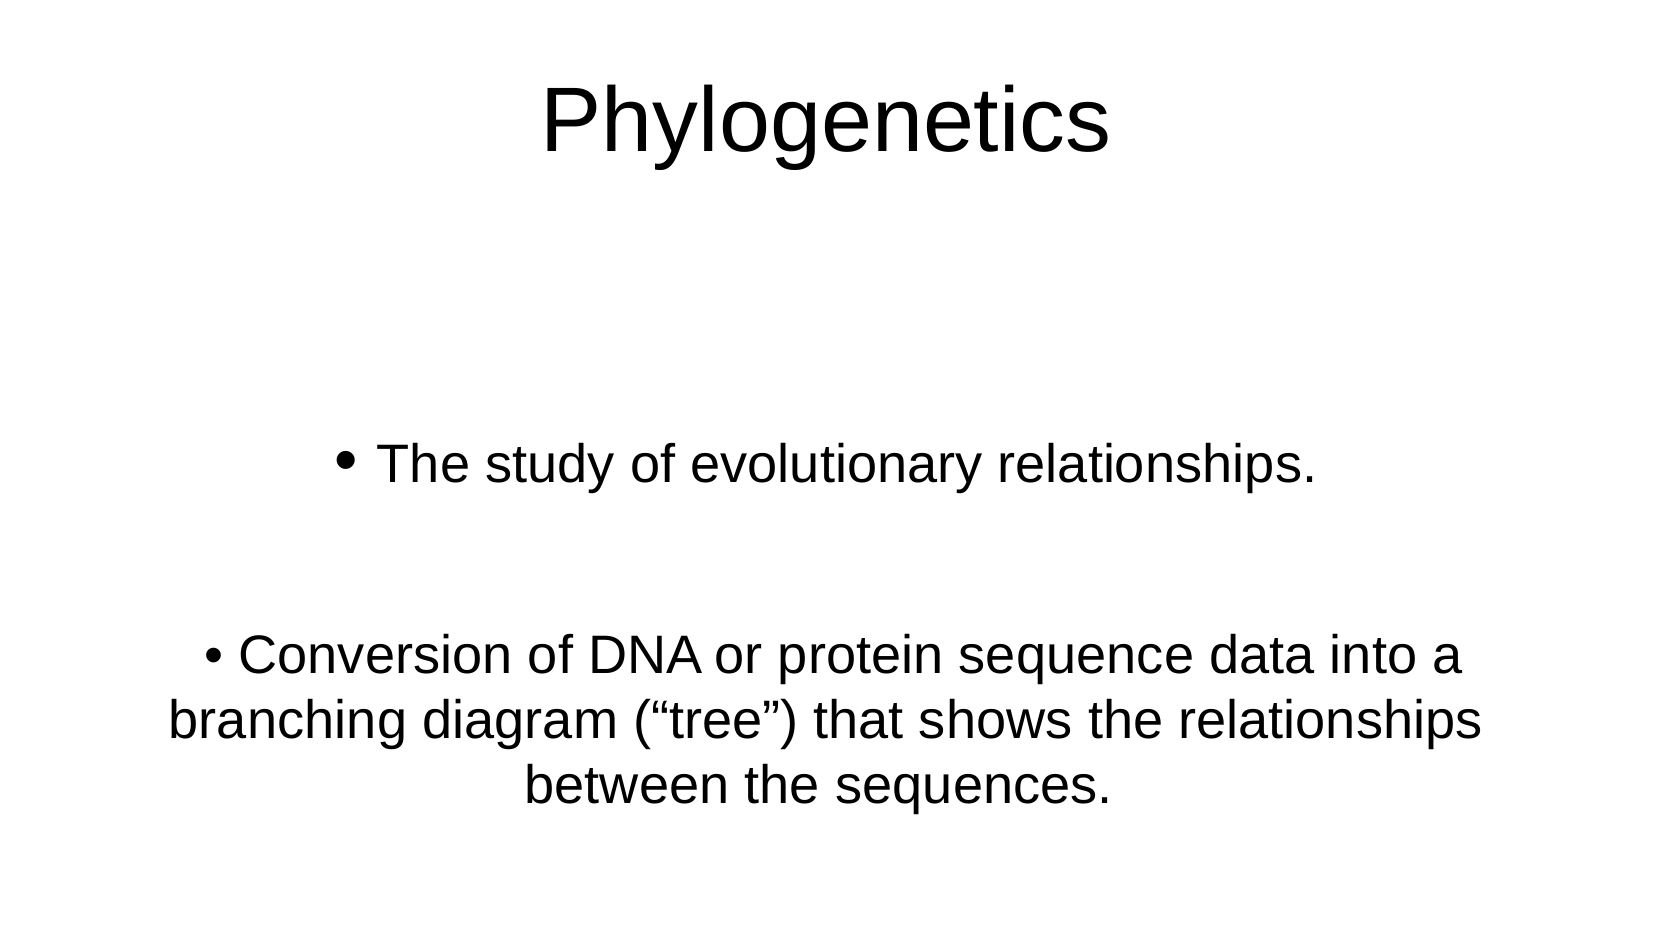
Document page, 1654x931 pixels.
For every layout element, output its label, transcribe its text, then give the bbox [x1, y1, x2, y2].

title Phylogenetics [82, 37, 1571, 193]
subtitle • The study of evolutionary relationships. • Conversion of DNA or protein sequence data into a branching diagram (“tree”) that shows the relationships between the sequences. [82, 290, 1571, 831]
